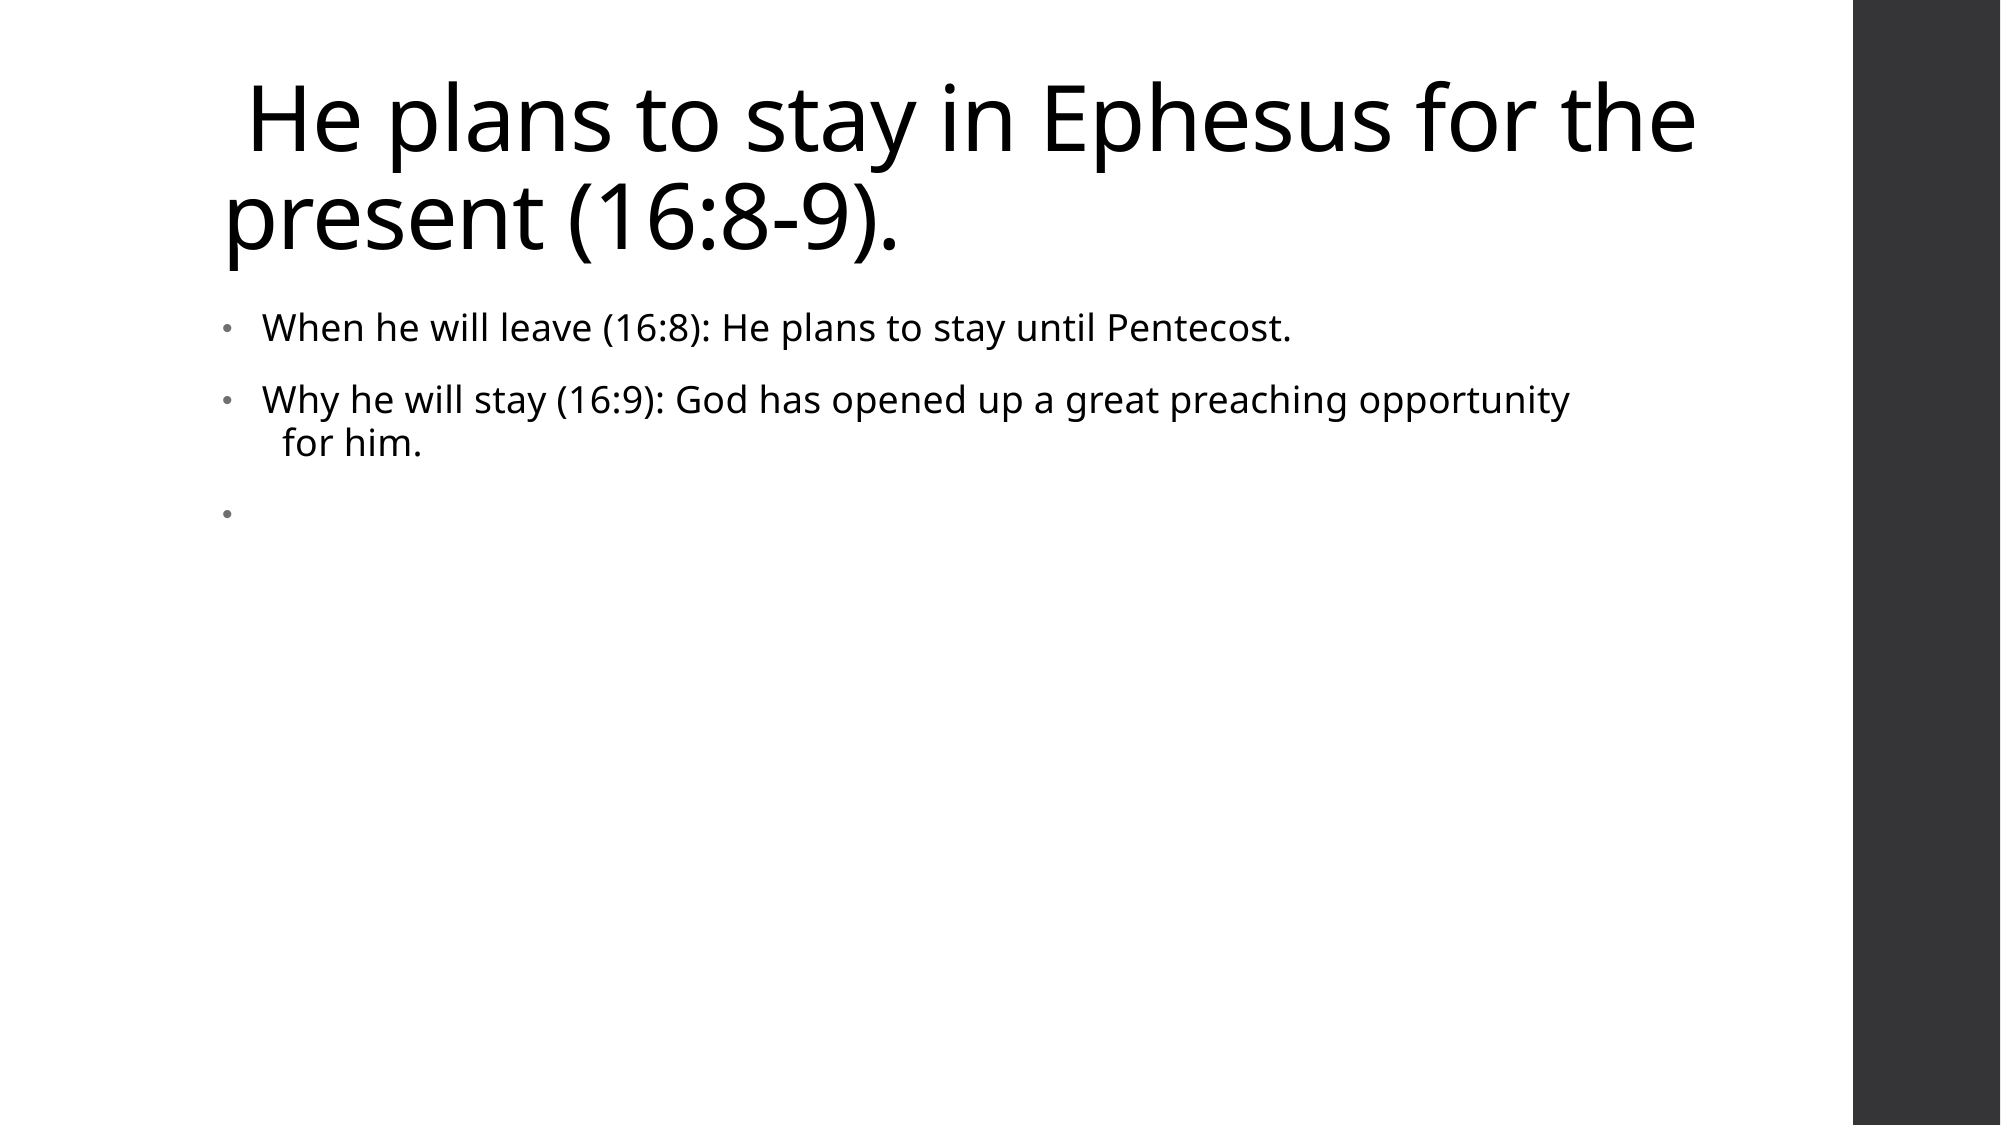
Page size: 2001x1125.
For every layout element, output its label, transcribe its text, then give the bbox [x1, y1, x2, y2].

title He plans to stay in Ephesus for the present (16:8-9). [206, 60, 1797, 278]
list When he will leave (16:8): He plans to stay until Pentecost. Why he will stay (16:9): God has opened up a great preaching opportunity for him. [206, 299, 1617, 1014]
